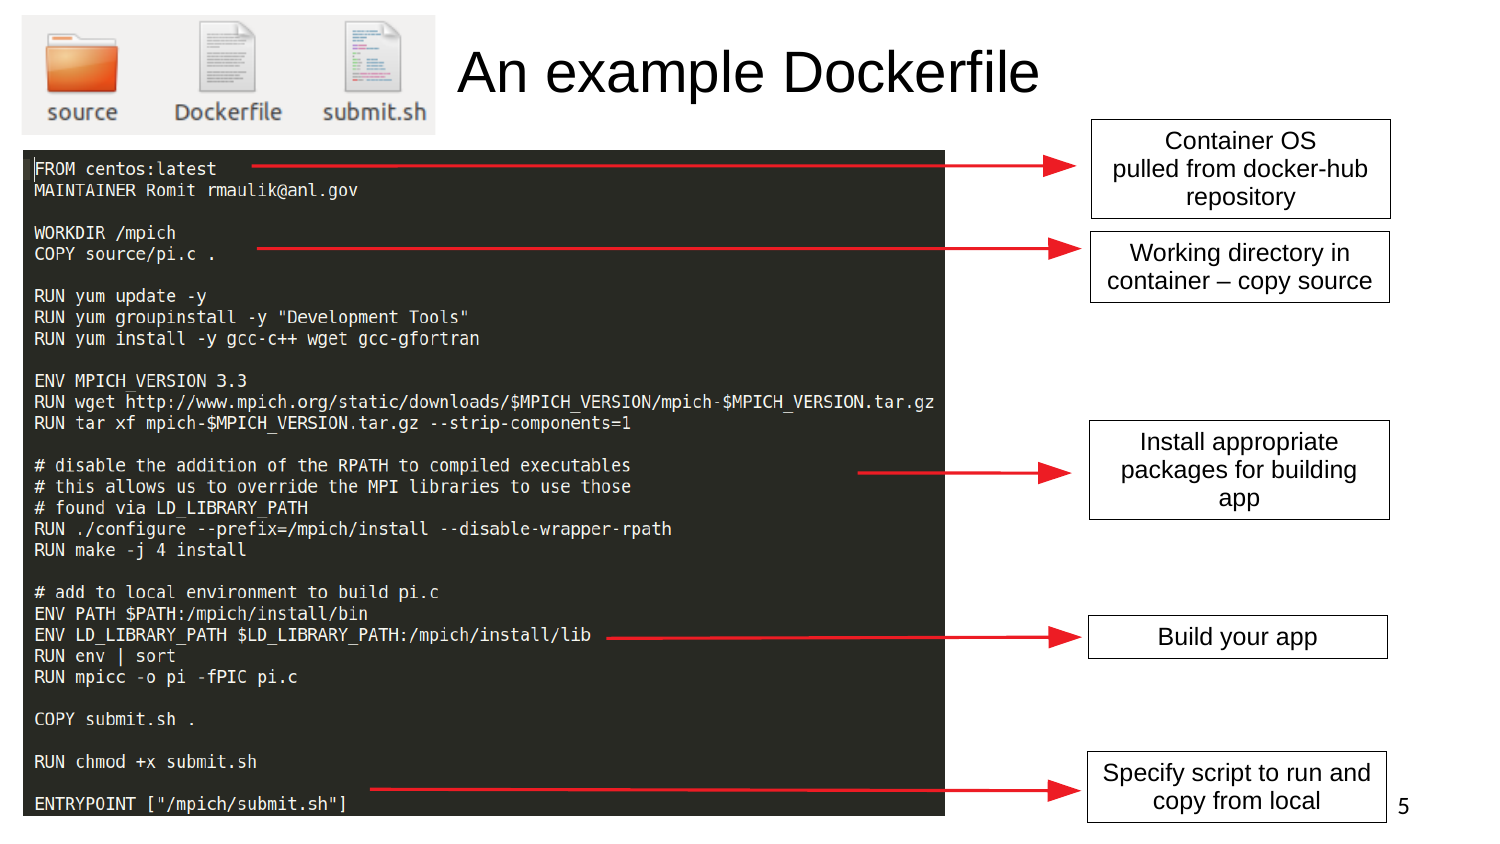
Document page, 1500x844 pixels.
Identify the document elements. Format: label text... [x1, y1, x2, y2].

text_box Specify script to run and copy from local [1087, 751, 1387, 823]
text_box Build your app [1088, 615, 1388, 659]
text_box Install appropriate packages for building app [1089, 420, 1390, 520]
text_box Working directory in container – copy source [1090, 231, 1390, 303]
slide_number <number> [1074, 782, 1425, 827]
text_box Container OS pulled from docker-hub repository [1091, 119, 1391, 219]
title An example Dockerfile [75, 0, 1425, 139]
picture [21, 15, 436, 135]
picture [23, 150, 945, 816]
